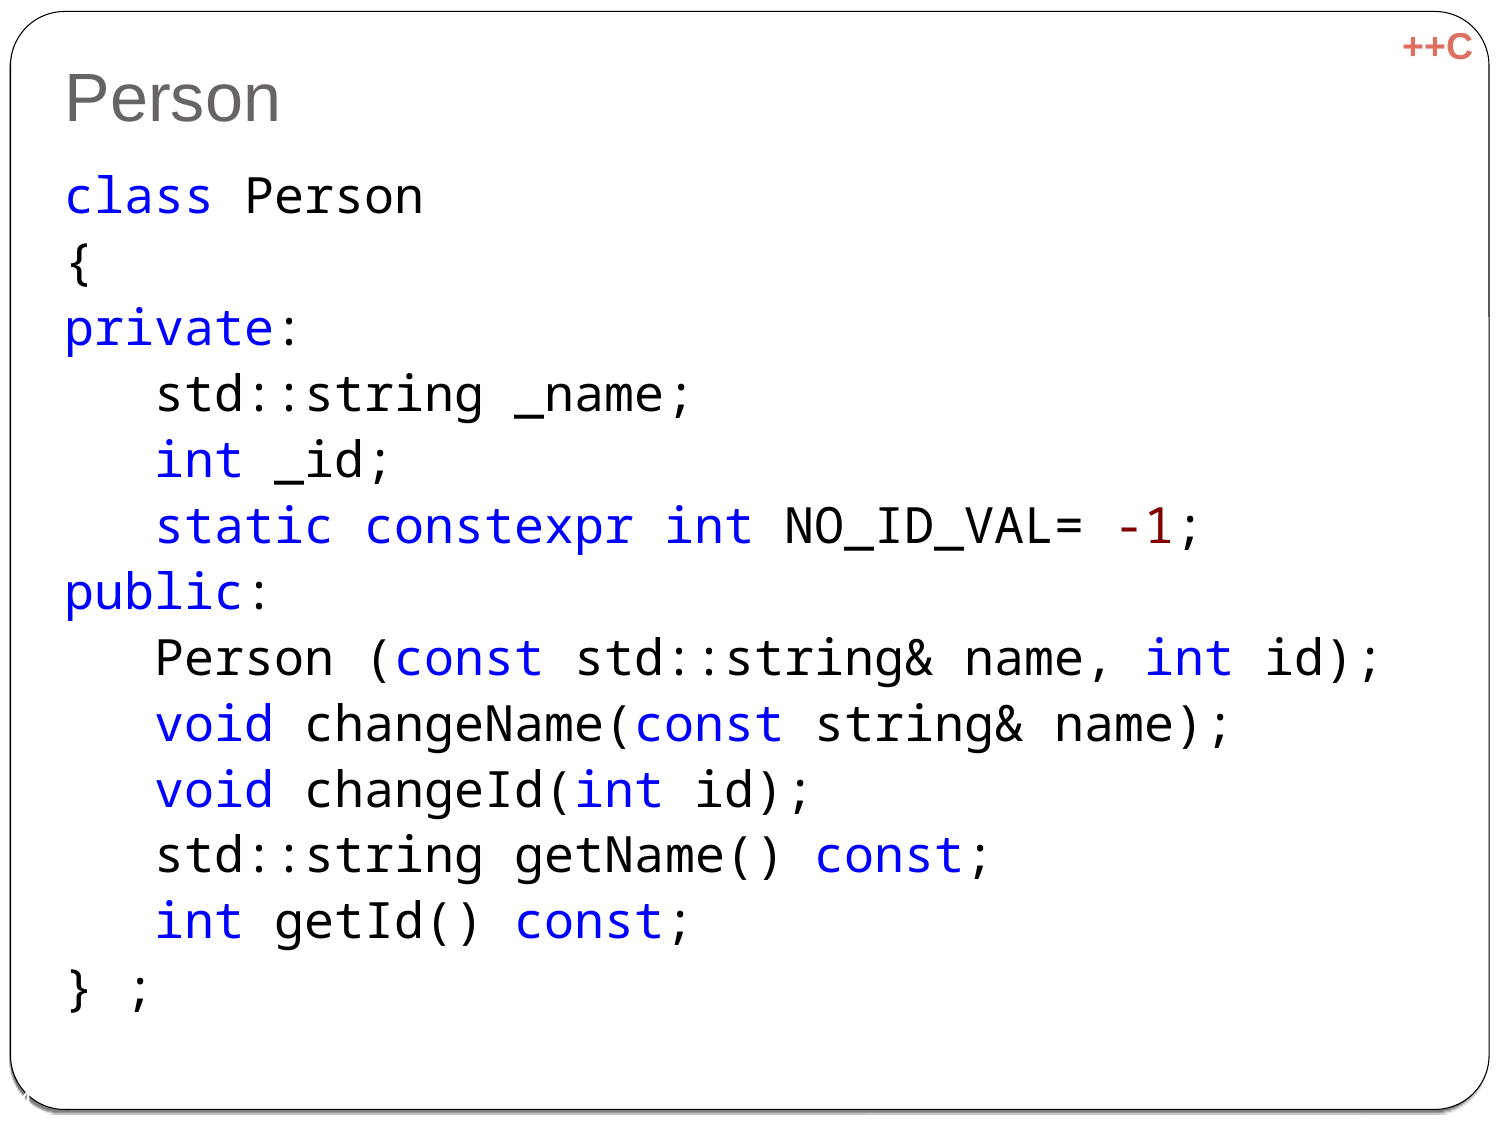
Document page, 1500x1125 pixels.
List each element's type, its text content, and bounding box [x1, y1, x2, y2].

slide_number <number> [0, 1074, 50, 1125]
title Person [50, 45, 1450, 149]
list class Person { private: std::string _name; int _id; static constexpr int NO_ID_VAL= -1; public: Person (const std::string& name, int id); void changeName(const string& name); void changeId(int id); std::string getName() const; int getId() const; } ; [50, 149, 1450, 1088]
